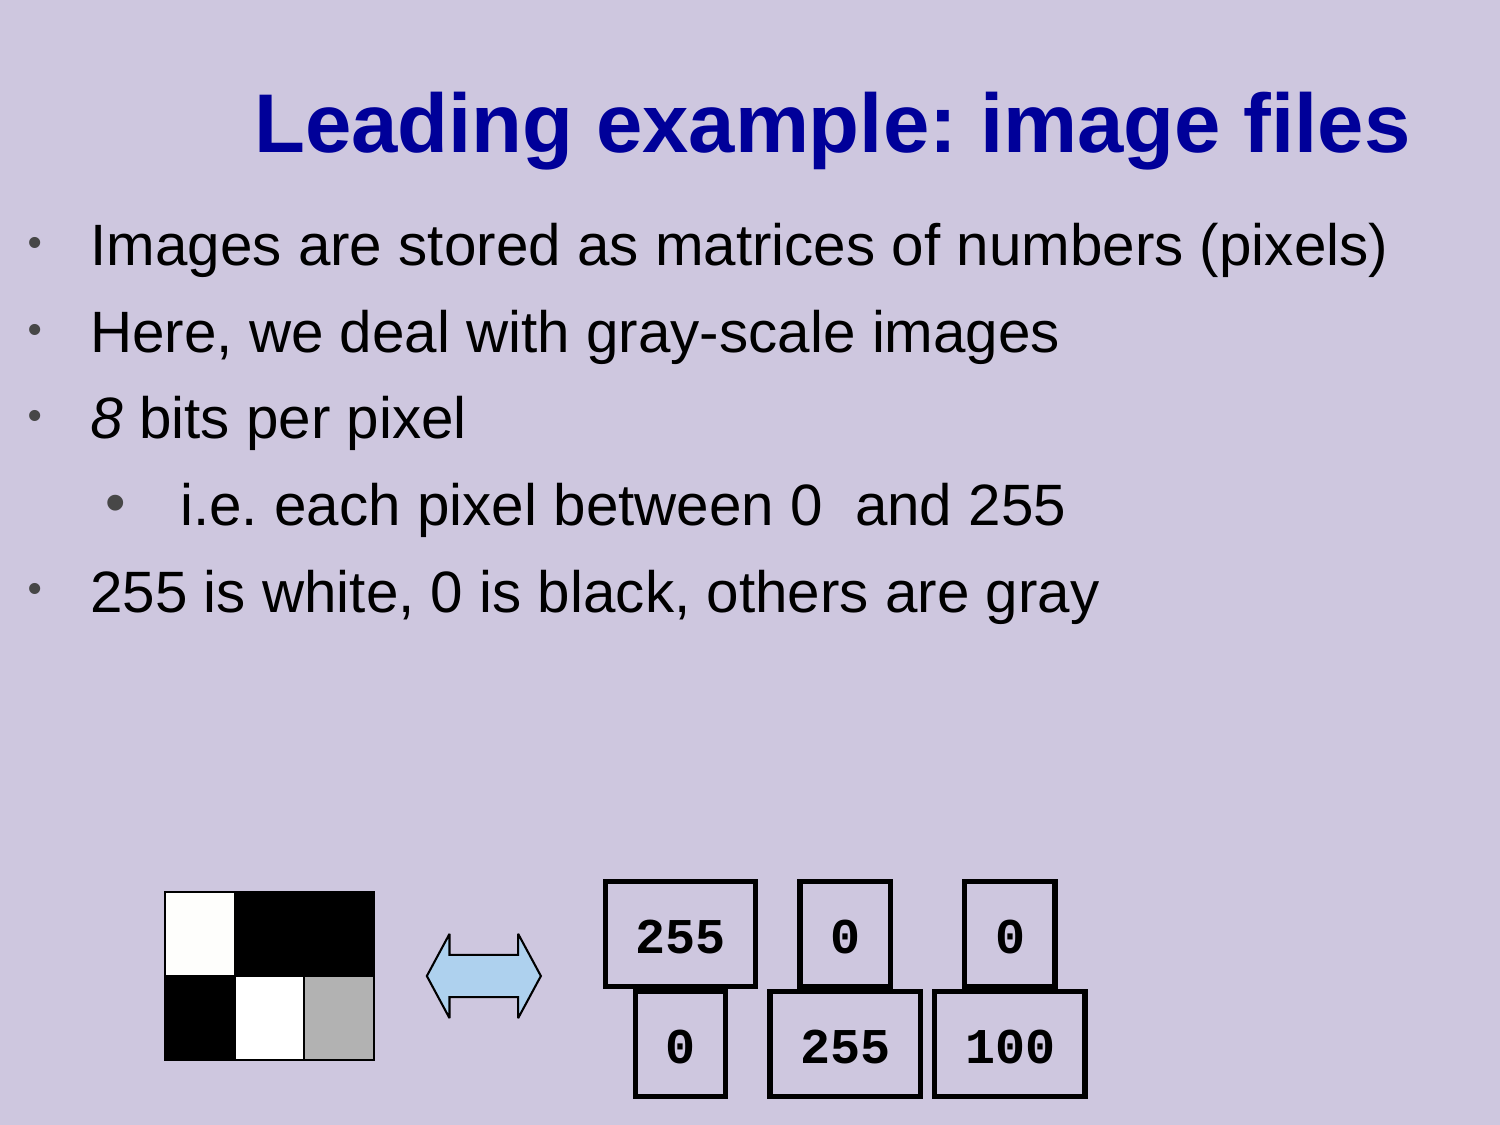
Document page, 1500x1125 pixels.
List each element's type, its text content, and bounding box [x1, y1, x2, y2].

title Leading example: image files [198, 17, 1468, 220]
text_box 255 [769, 991, 921, 1097]
text_box 0 [635, 991, 726, 1097]
text_box [164, 891, 375, 1061]
text_box 100 [934, 991, 1086, 1097]
text_box [426, 933, 541, 1019]
text_box 0 [799, 881, 891, 987]
text_box 255 [605, 881, 756, 987]
text_box 0 [964, 881, 1056, 987]
list Images are stored as matrices of numbers (pixels) Here, we deal with gray-scale images 8 bits per pixel i.e. each pixel between 0 and 255 255 is white, 0 is black, others are gray [12, 200, 1406, 853]
